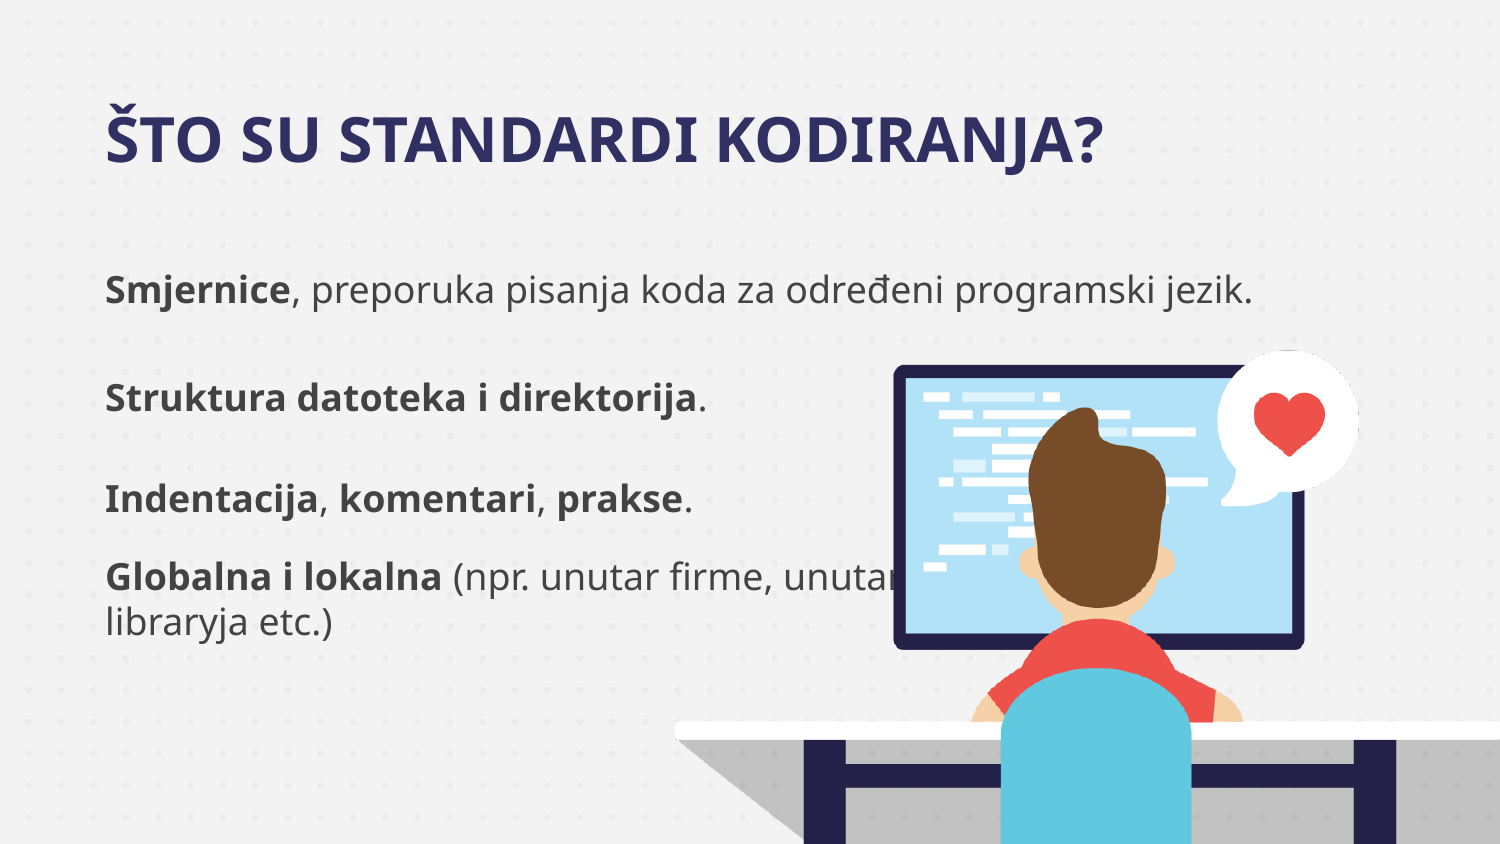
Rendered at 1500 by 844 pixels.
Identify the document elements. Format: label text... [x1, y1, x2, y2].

text_box Smjernice, preporuka pisanja koda za određeni programski jezik. [90, 214, 1325, 363]
title ŠTO SU STANDARDI KODIRANJA? [90, 85, 1197, 180]
list Struktura datoteka i direktorija. Indentacija, komentari, prakse. Globalna i lokalna (npr. unutar firme, unutar libraryja etc.) [90, 363, 675, 729]
picture [0, 0, 1500, 844]
